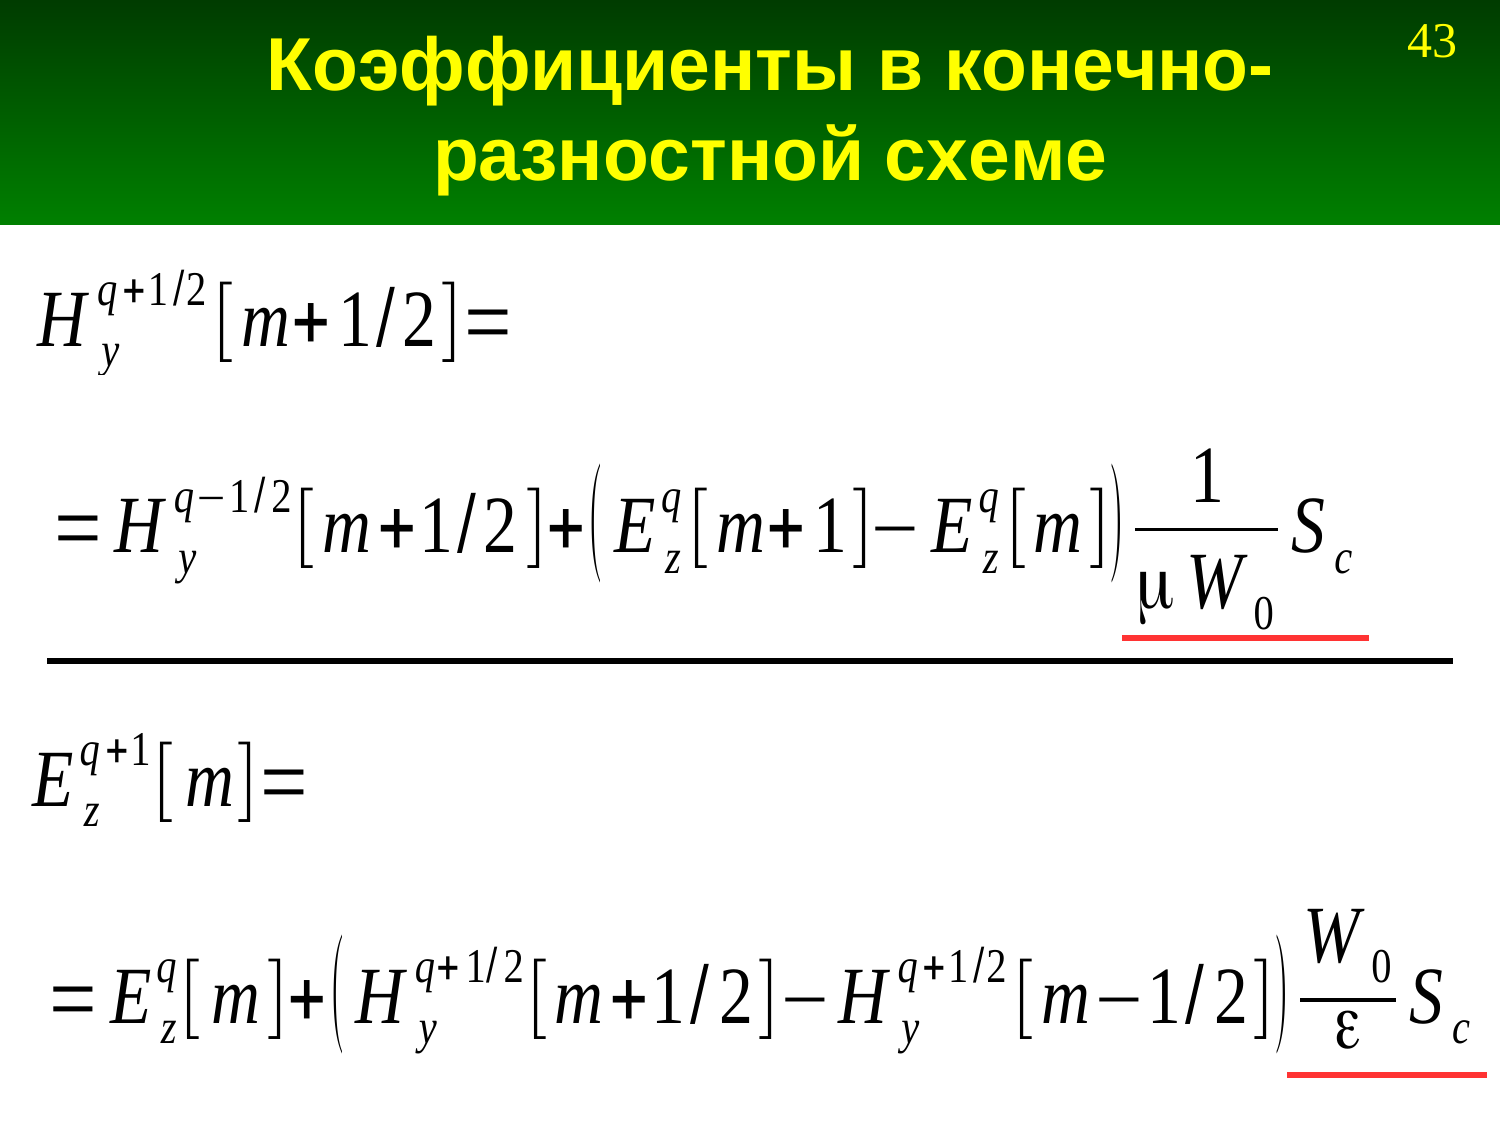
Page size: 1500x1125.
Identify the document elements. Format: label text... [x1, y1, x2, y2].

chart [29, 891, 1488, 1061]
chart [16, 259, 534, 375]
title Коэффициенты в конечно-разностной схеме [100, 7, 1441, 204]
chart [34, 431, 1369, 638]
chart [11, 719, 329, 835]
